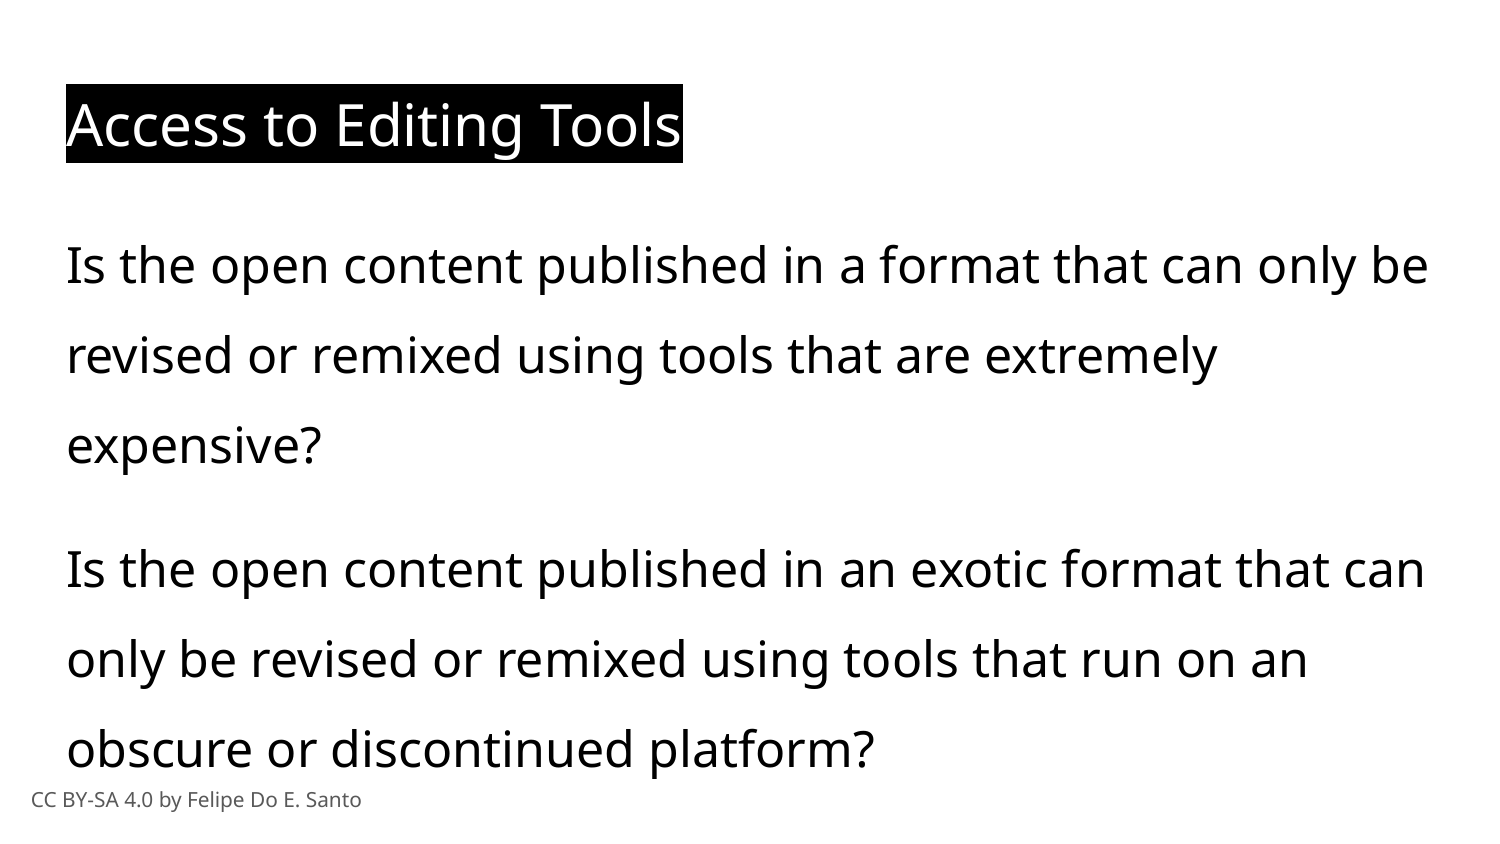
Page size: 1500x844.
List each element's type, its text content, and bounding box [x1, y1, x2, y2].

text_box CC BY-SA 4.0 by Felipe Do E. Santo [15, 771, 421, 826]
list Is the open content published in a format that can only be revised or remixed using tools that are extremely expensive? Is the open content published in an exotic format that can only be revised or remixed using tools that run on an obscure or discontinued platform? [51, 189, 1449, 750]
title Access to Editing Tools [51, 72, 1449, 167]
